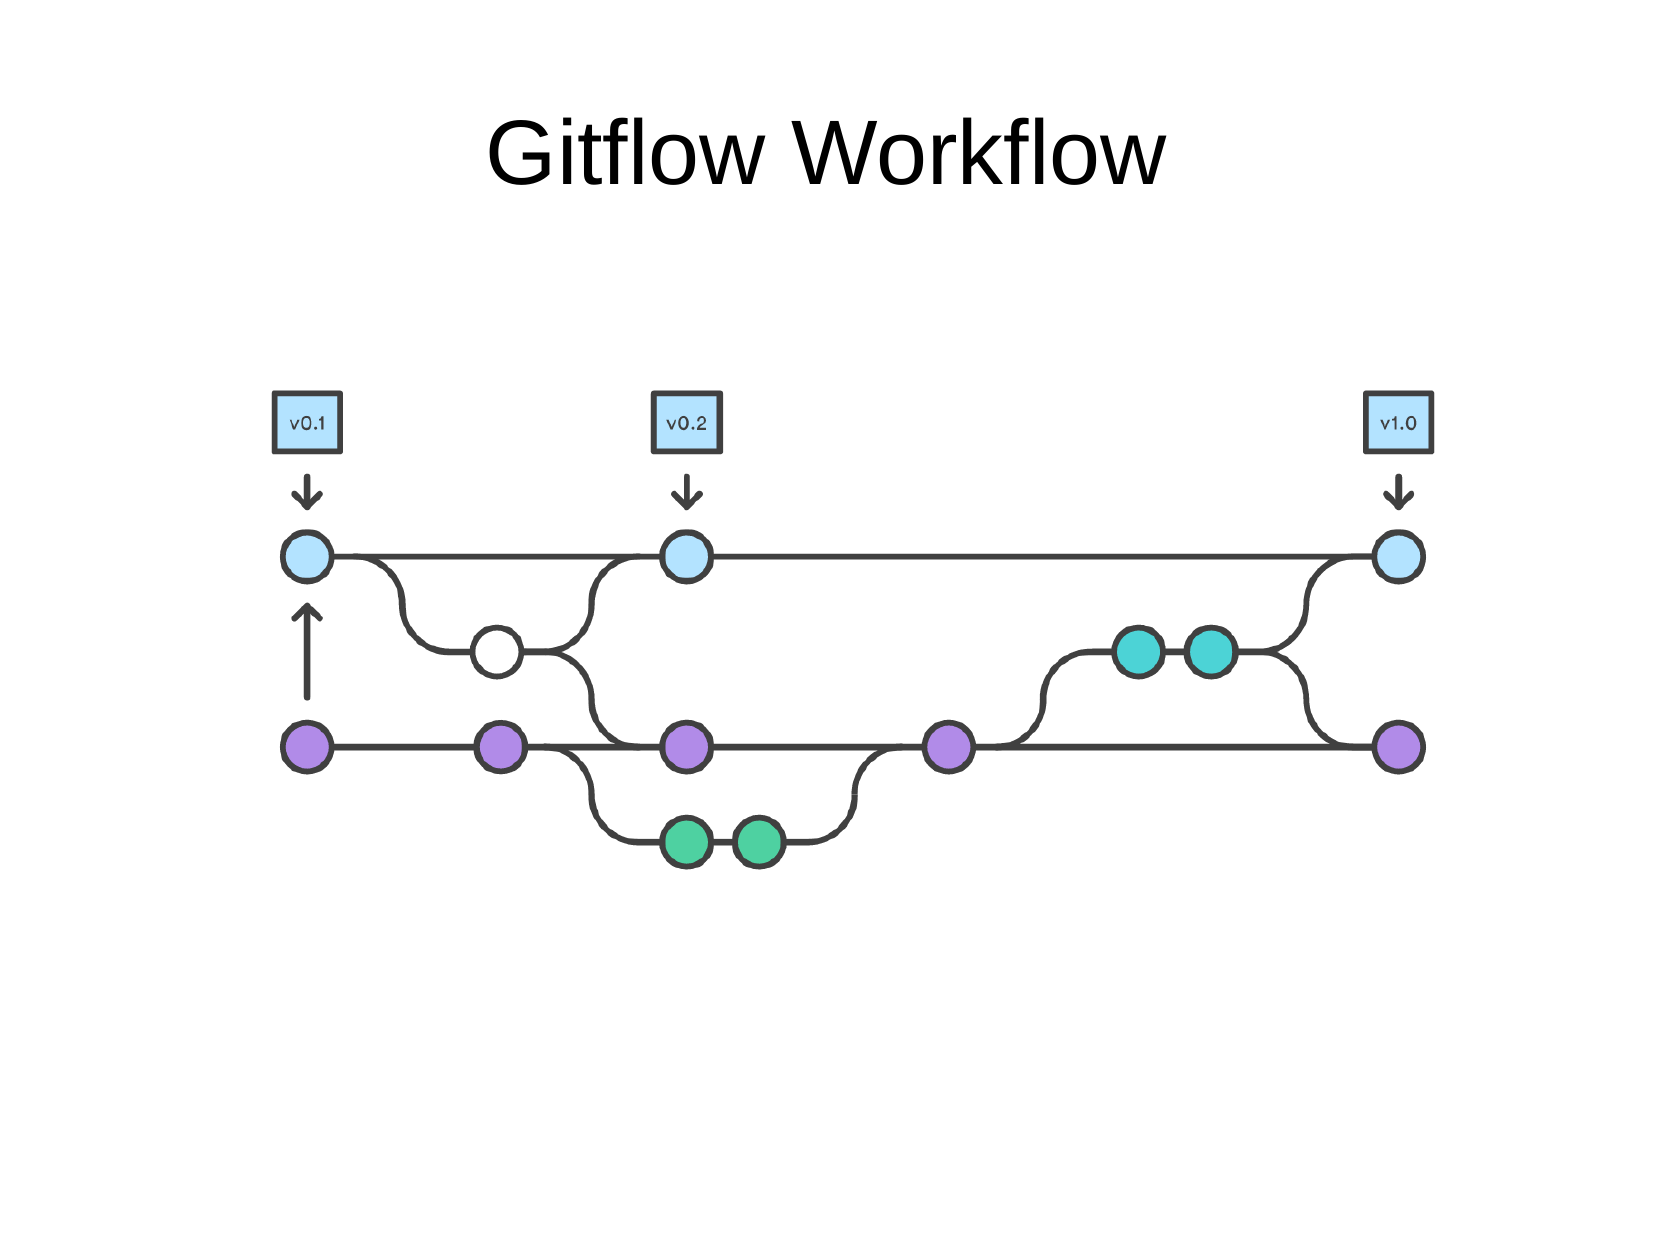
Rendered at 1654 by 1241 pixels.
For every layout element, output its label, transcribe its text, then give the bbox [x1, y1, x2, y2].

title Gitflow Workflow [82, 49, 1571, 257]
picture [255, 369, 1456, 886]
